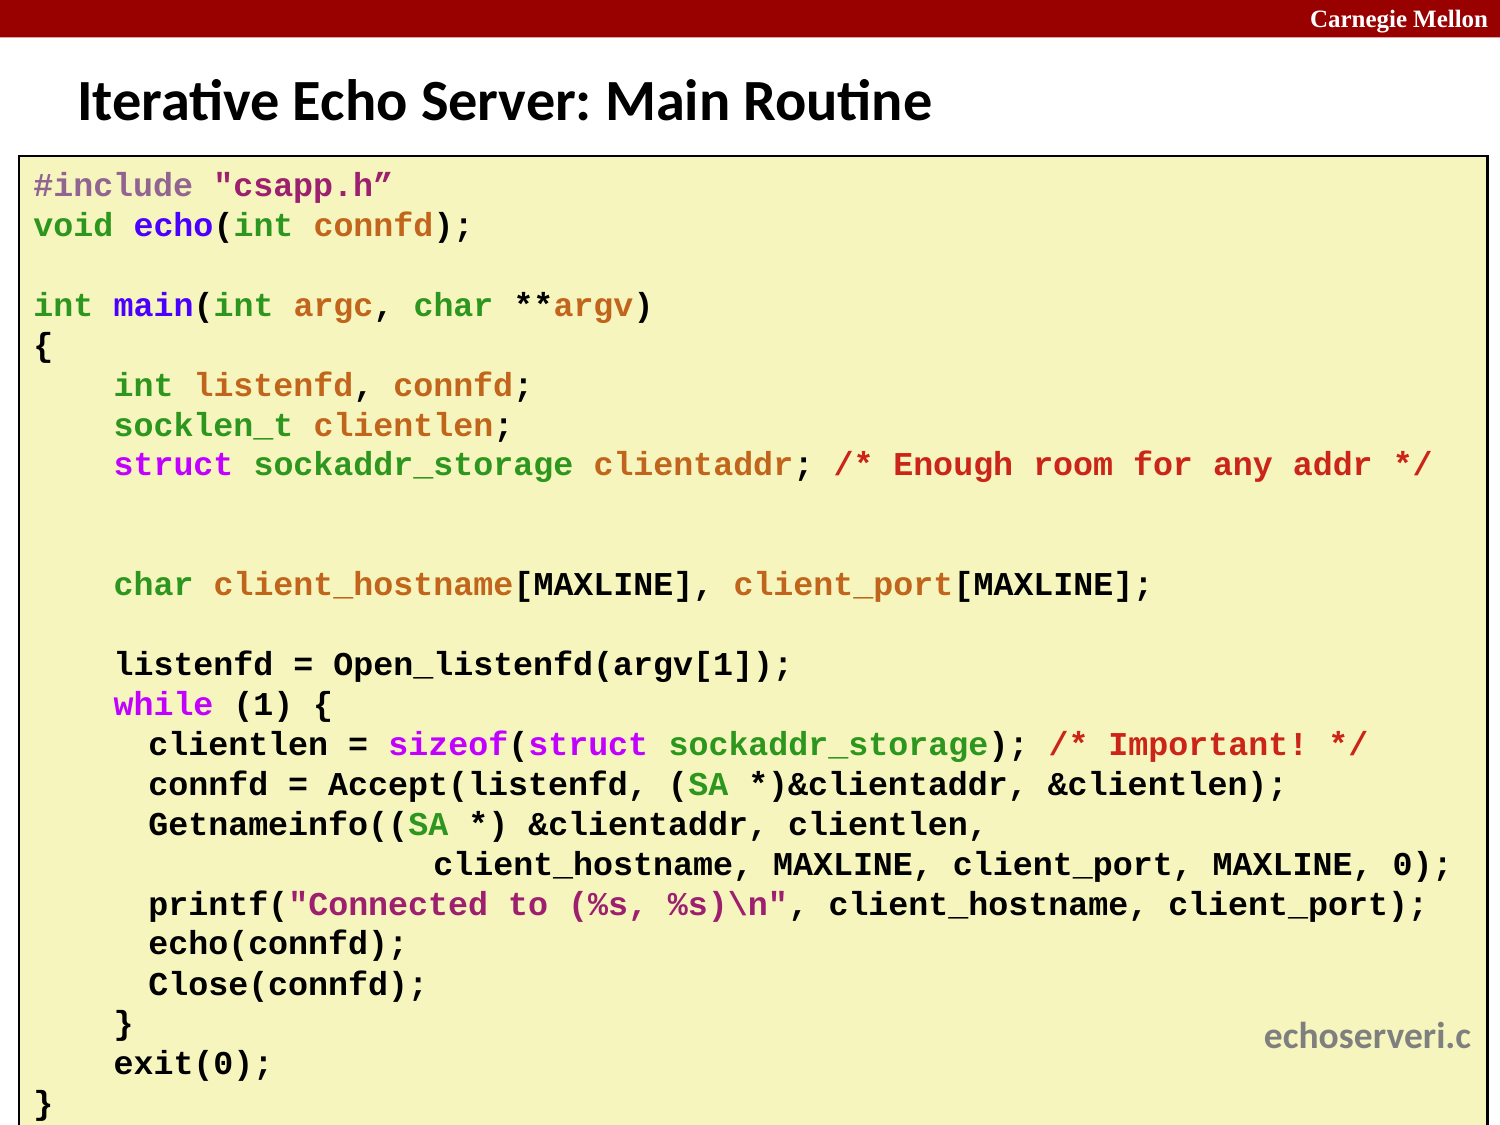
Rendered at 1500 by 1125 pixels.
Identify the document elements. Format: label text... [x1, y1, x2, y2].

text_box echoserveri.c [1249, 1003, 1487, 1064]
title Iterative Echo Server: Main Routine [62, 50, 1338, 144]
text_box #include "csapp.h” void echo(int connfd); int main(int argc, char **argv) { int listenfd, connfd; socklen_t clientlen; struct sockaddr_storage clientaddr; /* Enough room for any addr */ char client_hostname[MAXLINE], client_port[MAXLINE]; listenfd = Open_listenfd(argv[1]); while (1) { clientlen = sizeof(struct sockaddr_storage); /* Important! */ connfd = Accept(listenfd, (SA *)&clientaddr, &clientlen); Getnameinfo((SA *) &clientaddr, clientlen, client_hostname, MAXLINE, client_port, MAXLINE, 0); printf("Connected to (%s, %s)\n", client_hostname, client_port); echo(connfd); Close(connfd); } exit(0); } [18, 155, 1488, 1125]
